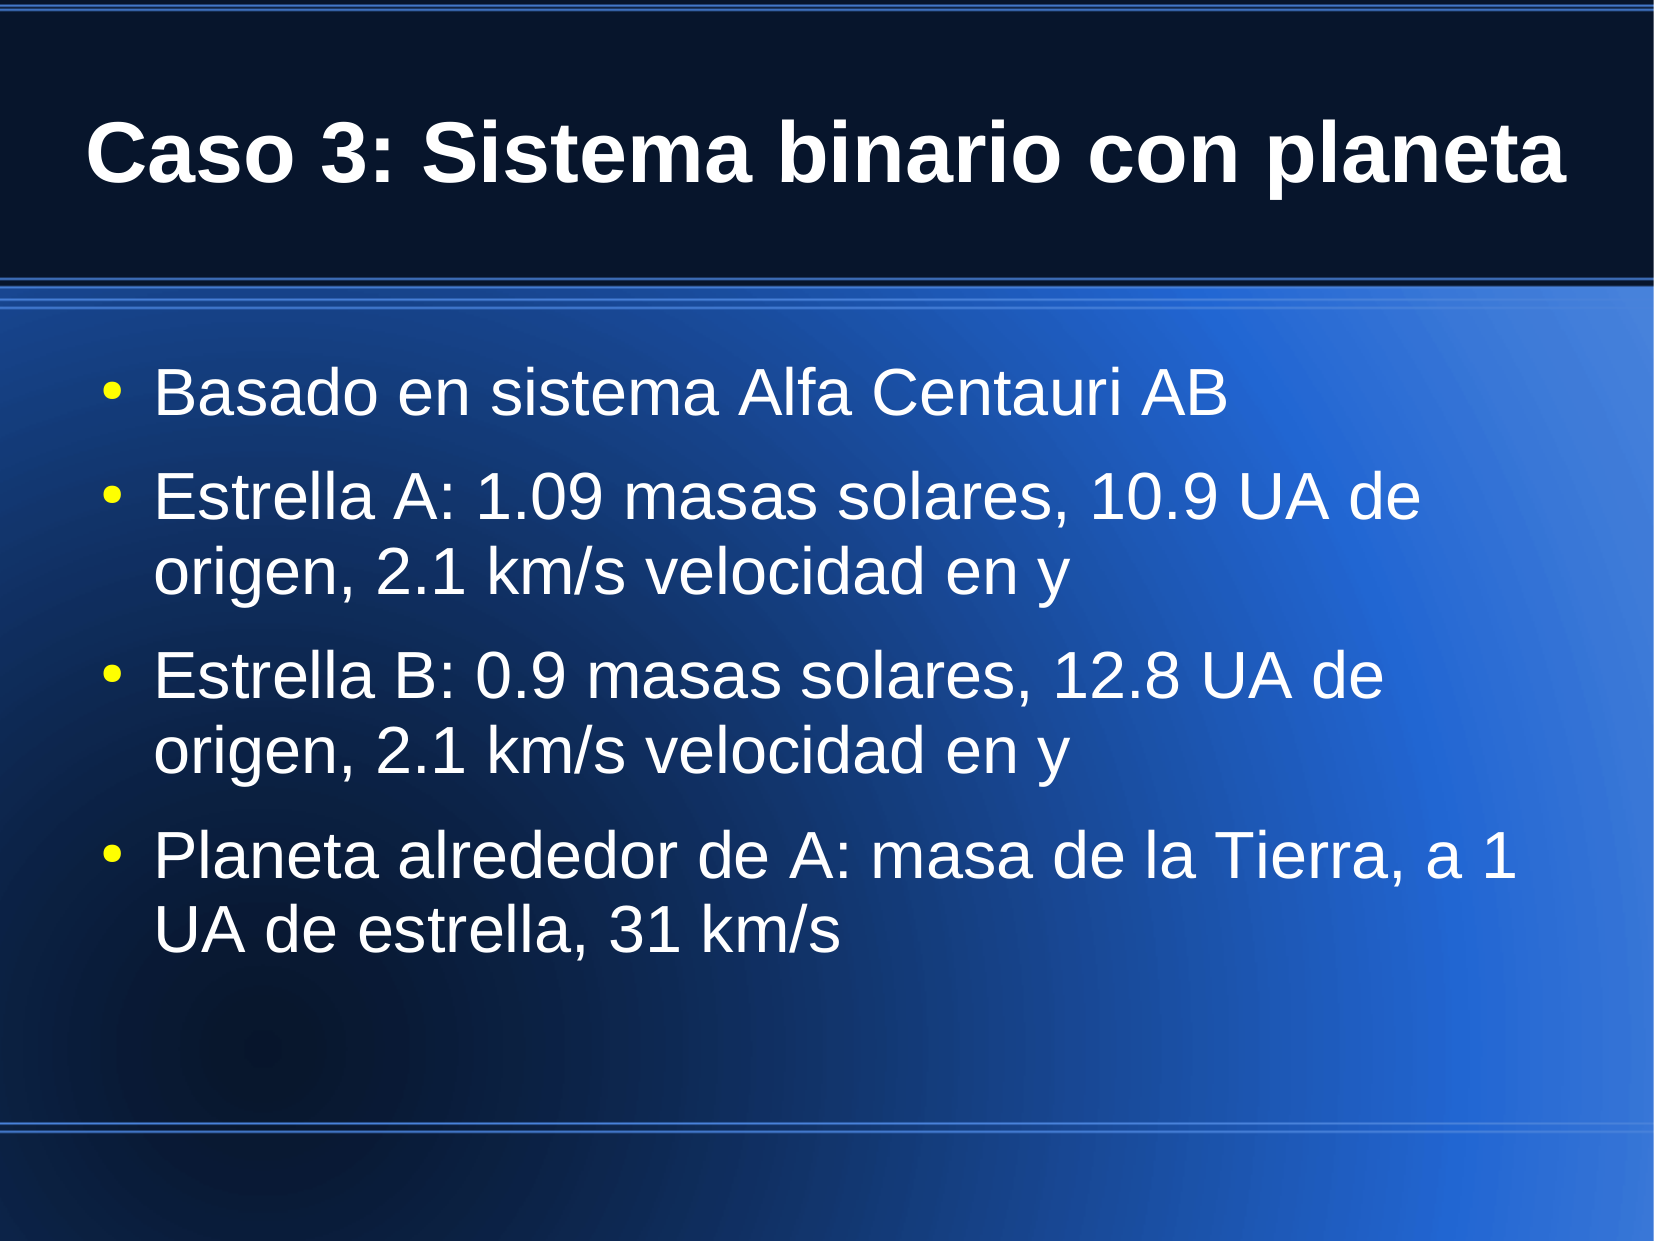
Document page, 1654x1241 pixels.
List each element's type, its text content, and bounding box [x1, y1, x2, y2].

picture [0, 0, 1654, 1241]
title Caso 3: Sistema binario con planeta [82, 49, 1571, 257]
list Basado en sistema Alfa Centauri AB Estrella A: 1.09 masas solares, 10.9 UA de origen, 2.1 km/s velocidad en y Estrella B: 0.9 masas solares, 12.8 UA de origen, 2.1 km/s velocidad en y Planeta alrededor de A: masa de la Tierra, a 1 UA de estrella, 31 km/s [82, 355, 1571, 1075]
